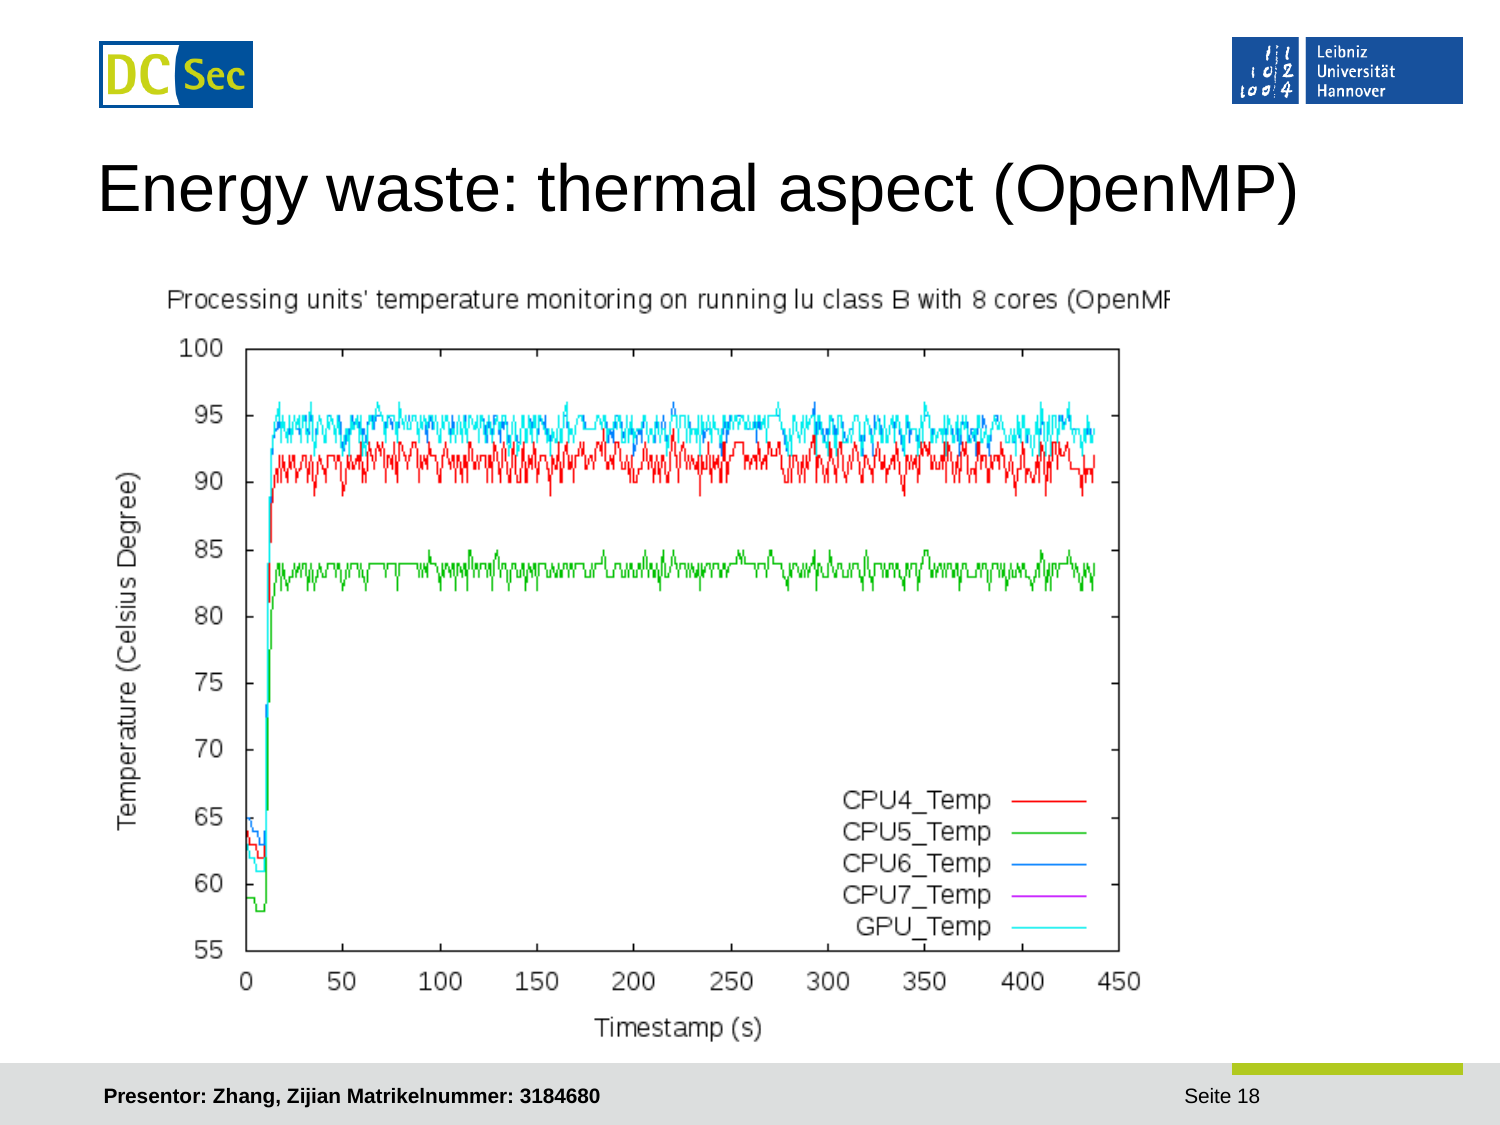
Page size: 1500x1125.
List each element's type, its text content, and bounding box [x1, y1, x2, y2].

text_box Presentor: Zhang, Zijian Matrikelnummer: 3184680 [88, 1074, 1181, 1125]
picture [1232, 37, 1463, 104]
picture [99, 41, 253, 108]
title Energy waste: thermal aspect (OpenMP) [82, 137, 1463, 274]
picture [106, 254, 1170, 1052]
